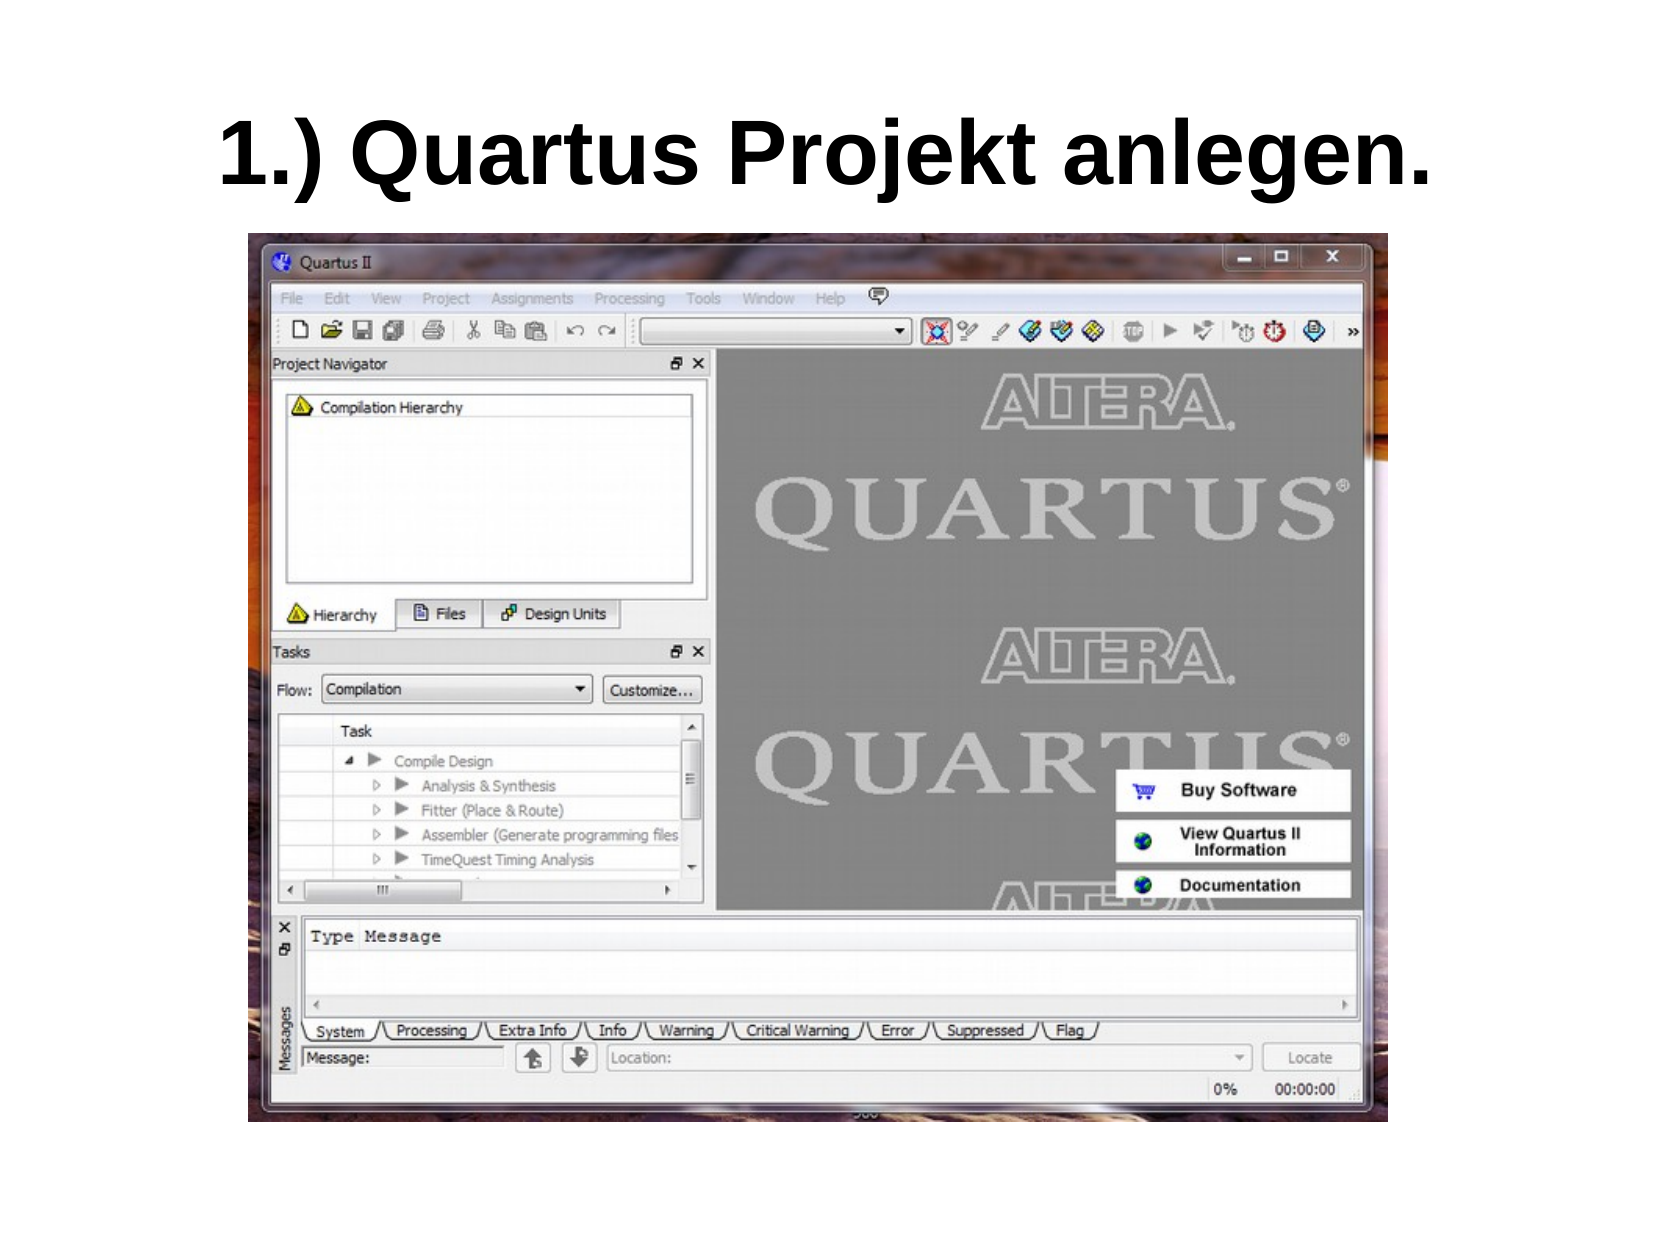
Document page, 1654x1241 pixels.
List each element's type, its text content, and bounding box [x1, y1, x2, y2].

title 1.) Quartus Projekt anlegen. [82, 49, 1571, 257]
picture [248, 233, 1388, 1123]
